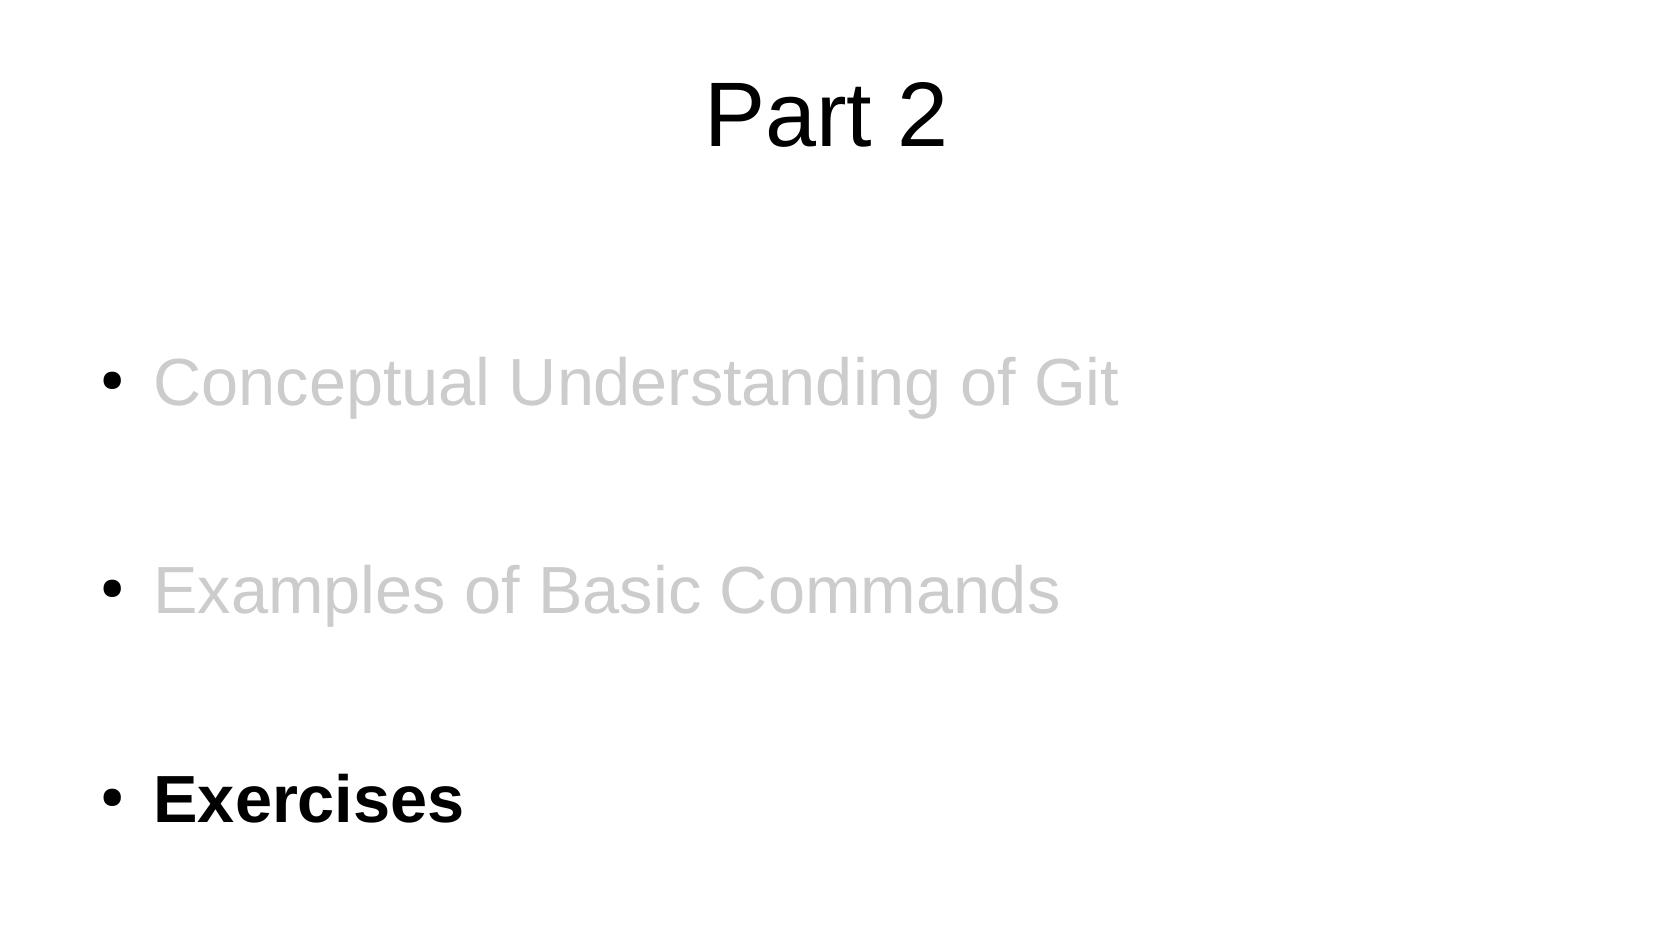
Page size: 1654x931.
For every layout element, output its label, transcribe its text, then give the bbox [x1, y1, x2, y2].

list Conceptual Understanding of Git Examples of Basic Commands Exercises [82, 240, 1571, 856]
title Part 2 [82, 37, 1571, 193]
